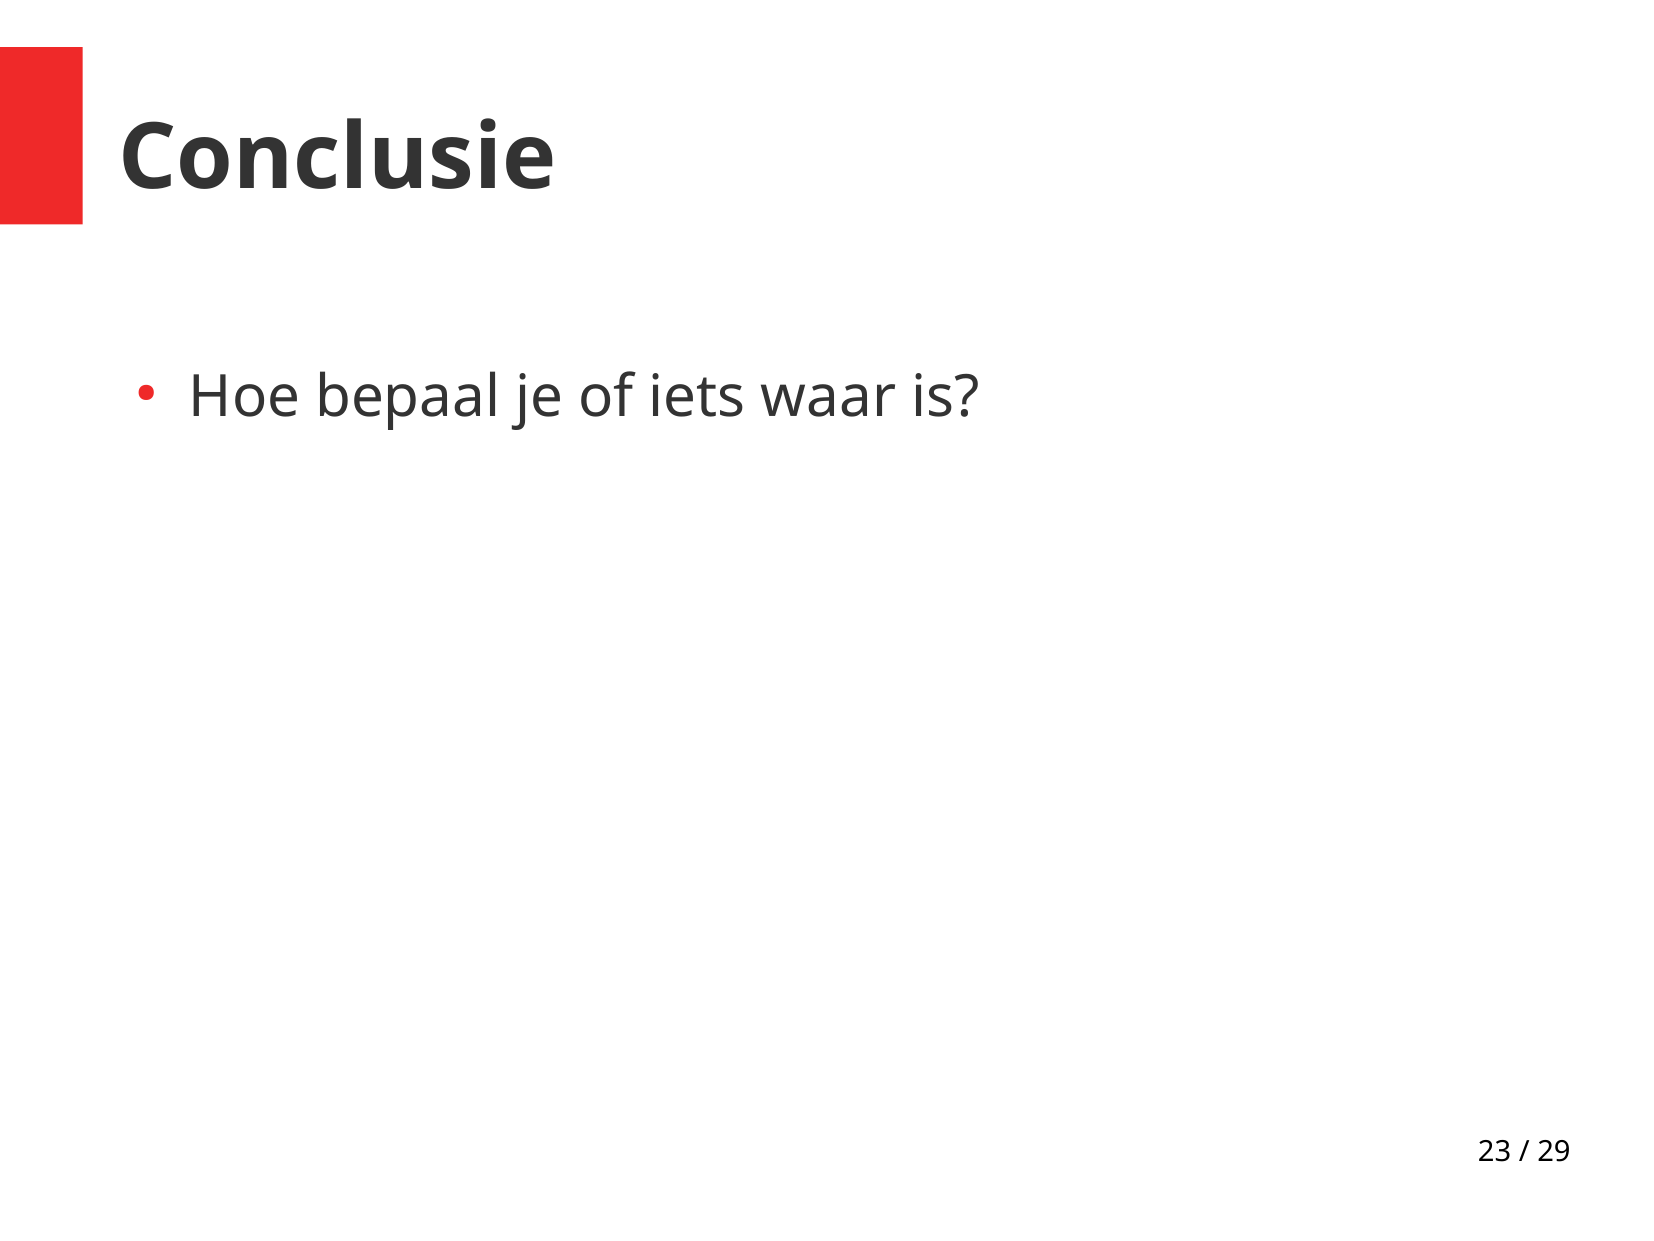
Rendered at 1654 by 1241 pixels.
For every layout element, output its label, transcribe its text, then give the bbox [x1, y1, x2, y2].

title Conclusie [118, 49, 1571, 257]
list Hoe bepaal je of iets waar is? [118, 354, 1536, 1074]
